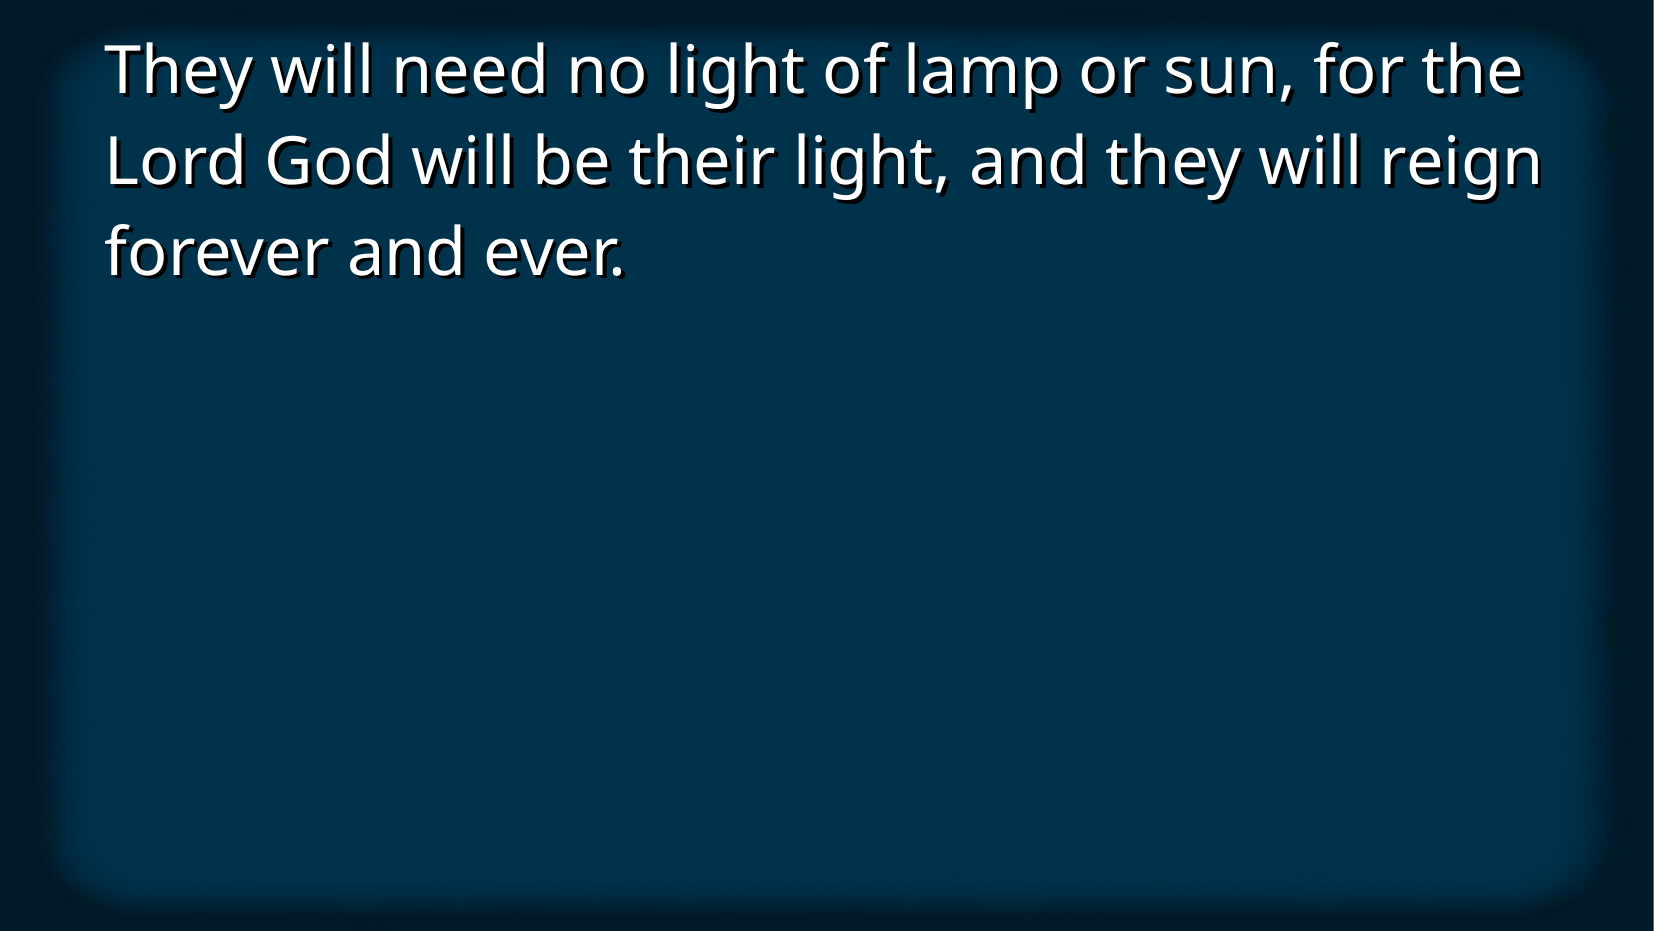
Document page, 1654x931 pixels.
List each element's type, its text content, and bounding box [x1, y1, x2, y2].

picture [0, 0, 1654, 931]
text_box They will need no light of lamp or sun, for the Lord God will be their light, and they will reign forever and ever. [90, 15, 1561, 297]
